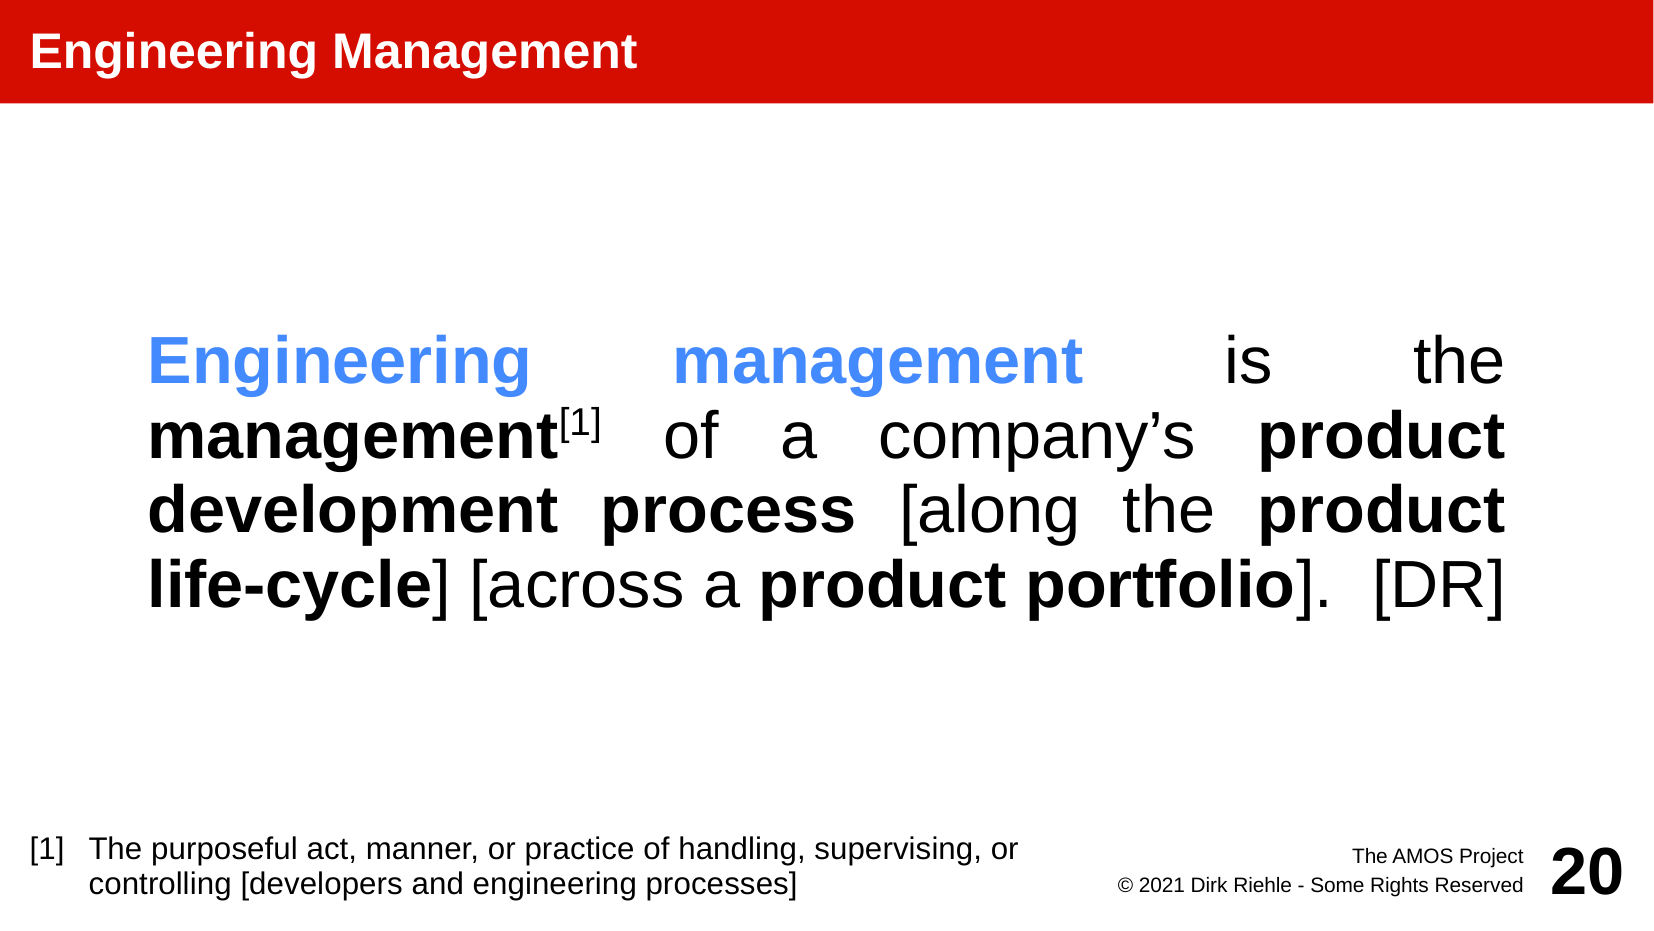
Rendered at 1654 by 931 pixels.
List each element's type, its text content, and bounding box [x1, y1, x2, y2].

title Engineering Management [0, 0, 1654, 104]
text_box [1] The purposeful act, manner, or practice of handling, supervising, or controlling [developers and engineering processes] [0, 693, 1182, 931]
subtitle Engineering management is the management[1] of a company’s product development process [along the product life-cycle] [across a product portfolio]. [DR] [29, 132, 1625, 813]
